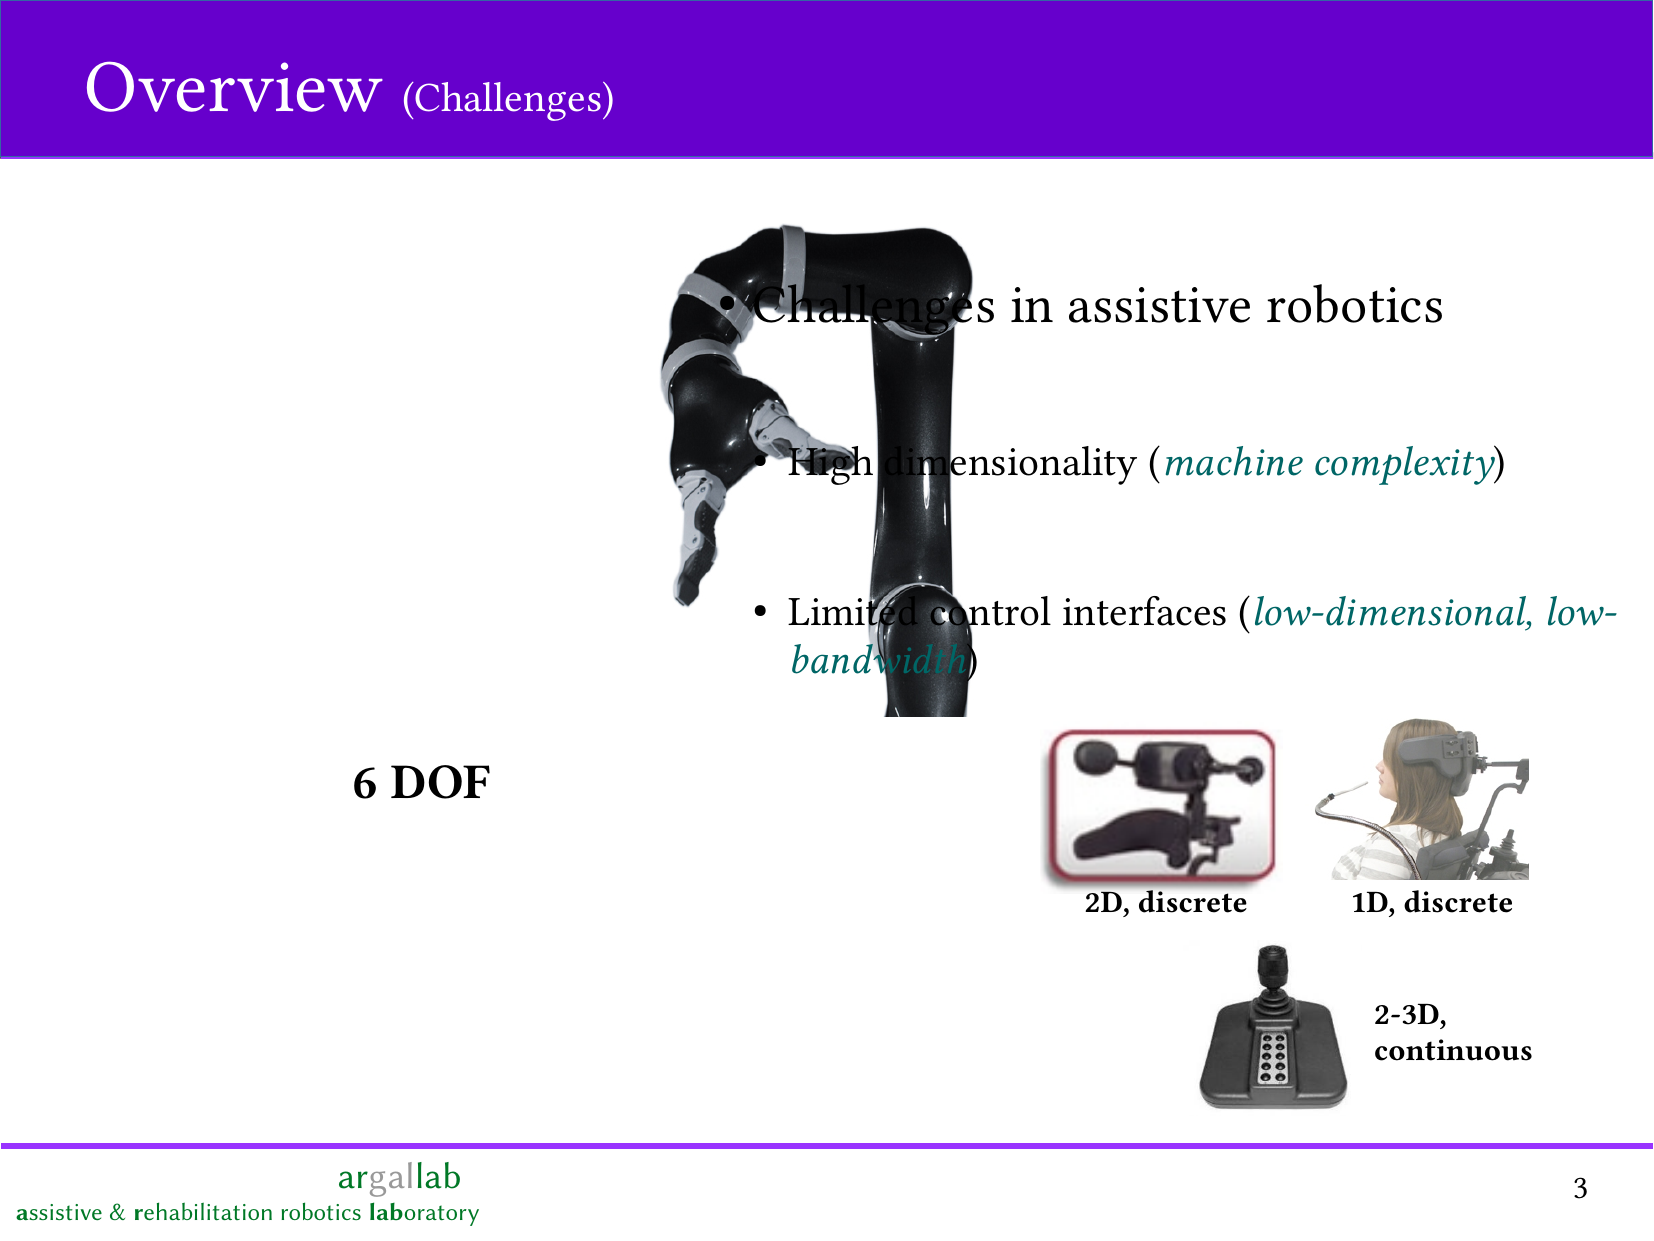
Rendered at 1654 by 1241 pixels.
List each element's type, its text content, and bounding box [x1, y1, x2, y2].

text_box Overview (Challenges) [69, 36, 1621, 138]
text_box 2-3D, continuous [1362, 989, 1553, 1076]
text_box Challenges in assistive robotics High dimensionality (machine complexity) Limited control interfaces (low-dimensional, low-bandwidth) [702, 266, 1653, 858]
picture [1040, 721, 1283, 894]
picture [658, 222, 978, 717]
picture [1183, 940, 1362, 1116]
picture [1303, 718, 1529, 880]
text_box 6 DOF [337, 746, 507, 819]
text_box 1D, discrete [1335, 876, 1529, 928]
text_box 2D, discrete [1069, 876, 1264, 928]
